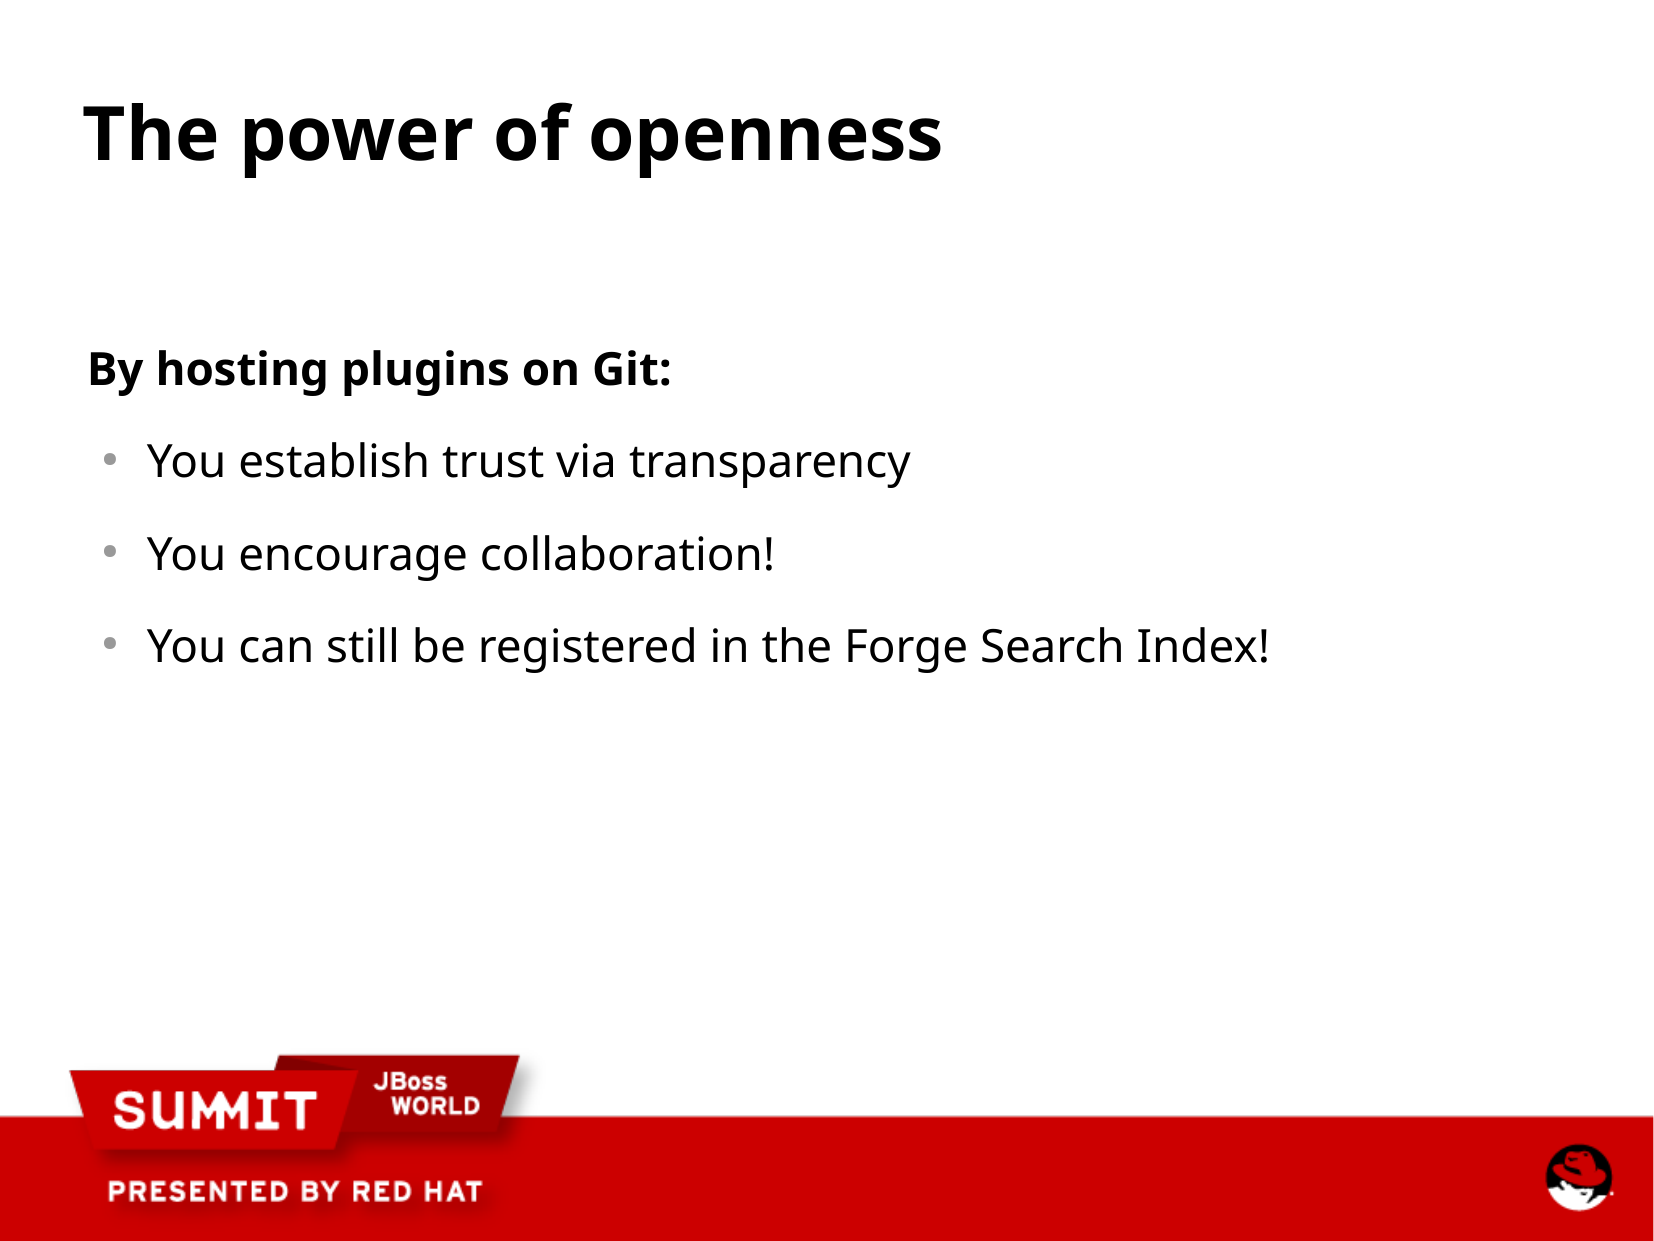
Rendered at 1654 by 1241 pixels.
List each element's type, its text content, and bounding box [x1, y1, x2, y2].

title The power of openness [82, 45, 1571, 218]
list By hosting plugins on Git: You establish trust via transparency You encourage collaboration! You can still be registered in the Forge Search Index! [86, 244, 1576, 1039]
picture [0, 1043, 1654, 1241]
